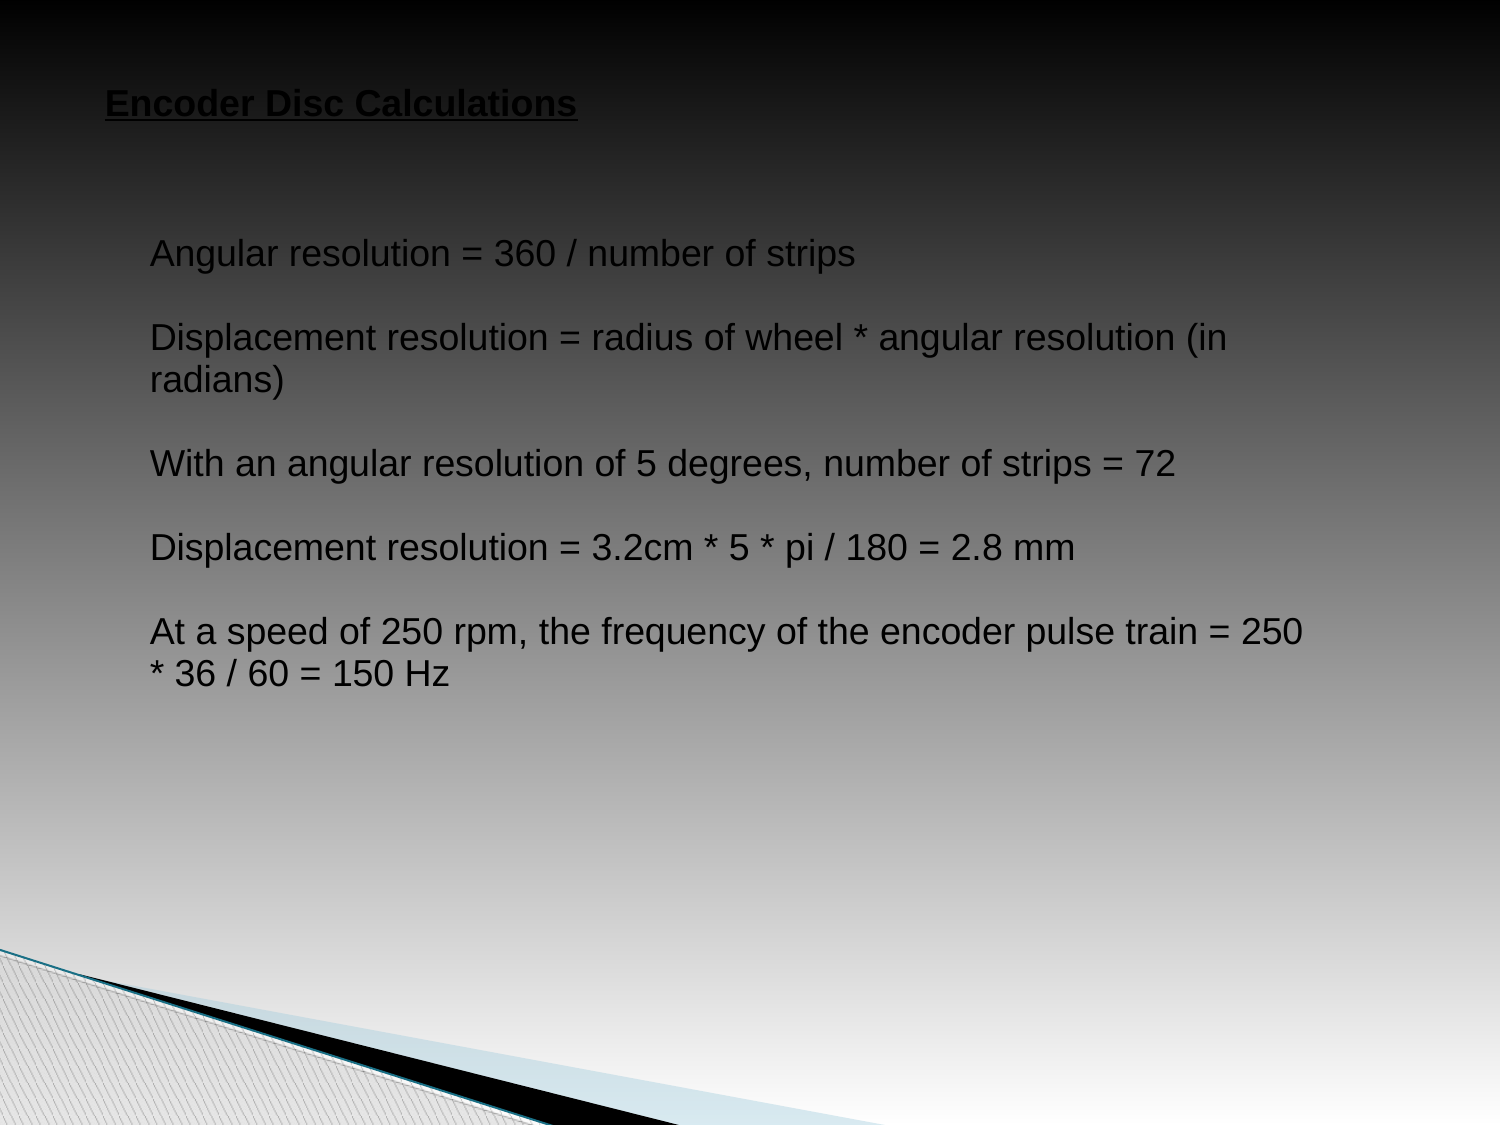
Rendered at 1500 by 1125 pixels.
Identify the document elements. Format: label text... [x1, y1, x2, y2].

text_box Encoder Disc Calculations [90, 75, 593, 132]
text_box Angular resolution = 360 / number of strips Displacement resolution = radius of wheel * angular resolution (in radians) With an angular resolution of 5 degrees, number of strips = 72 Displacement resolution = 3.2cm * 5 * pi / 180 = 2.8 mm At a speed of 250 rpm, the frequency of the encoder pulse train = 250 * 36 / 60 = 150 Hz [135, 224, 1321, 702]
